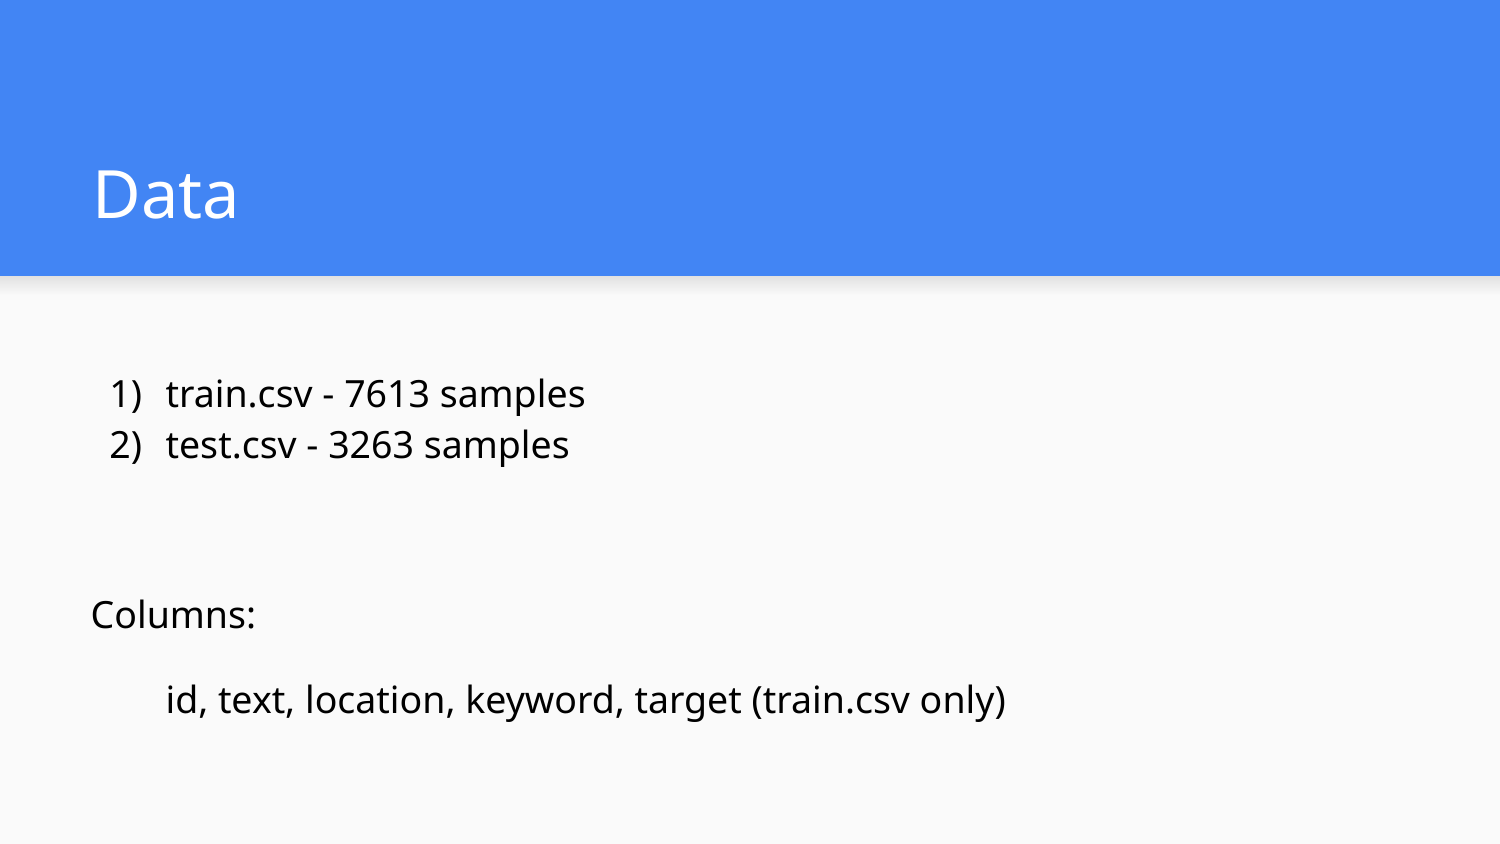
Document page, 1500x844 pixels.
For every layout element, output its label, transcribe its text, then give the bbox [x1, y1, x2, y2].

title Data [77, 121, 1427, 248]
list train.csv - 7613 samples test.csv - 3263 samples Columns: id, text, location, keyword, target (train.csv only) [75, 347, 1425, 793]
